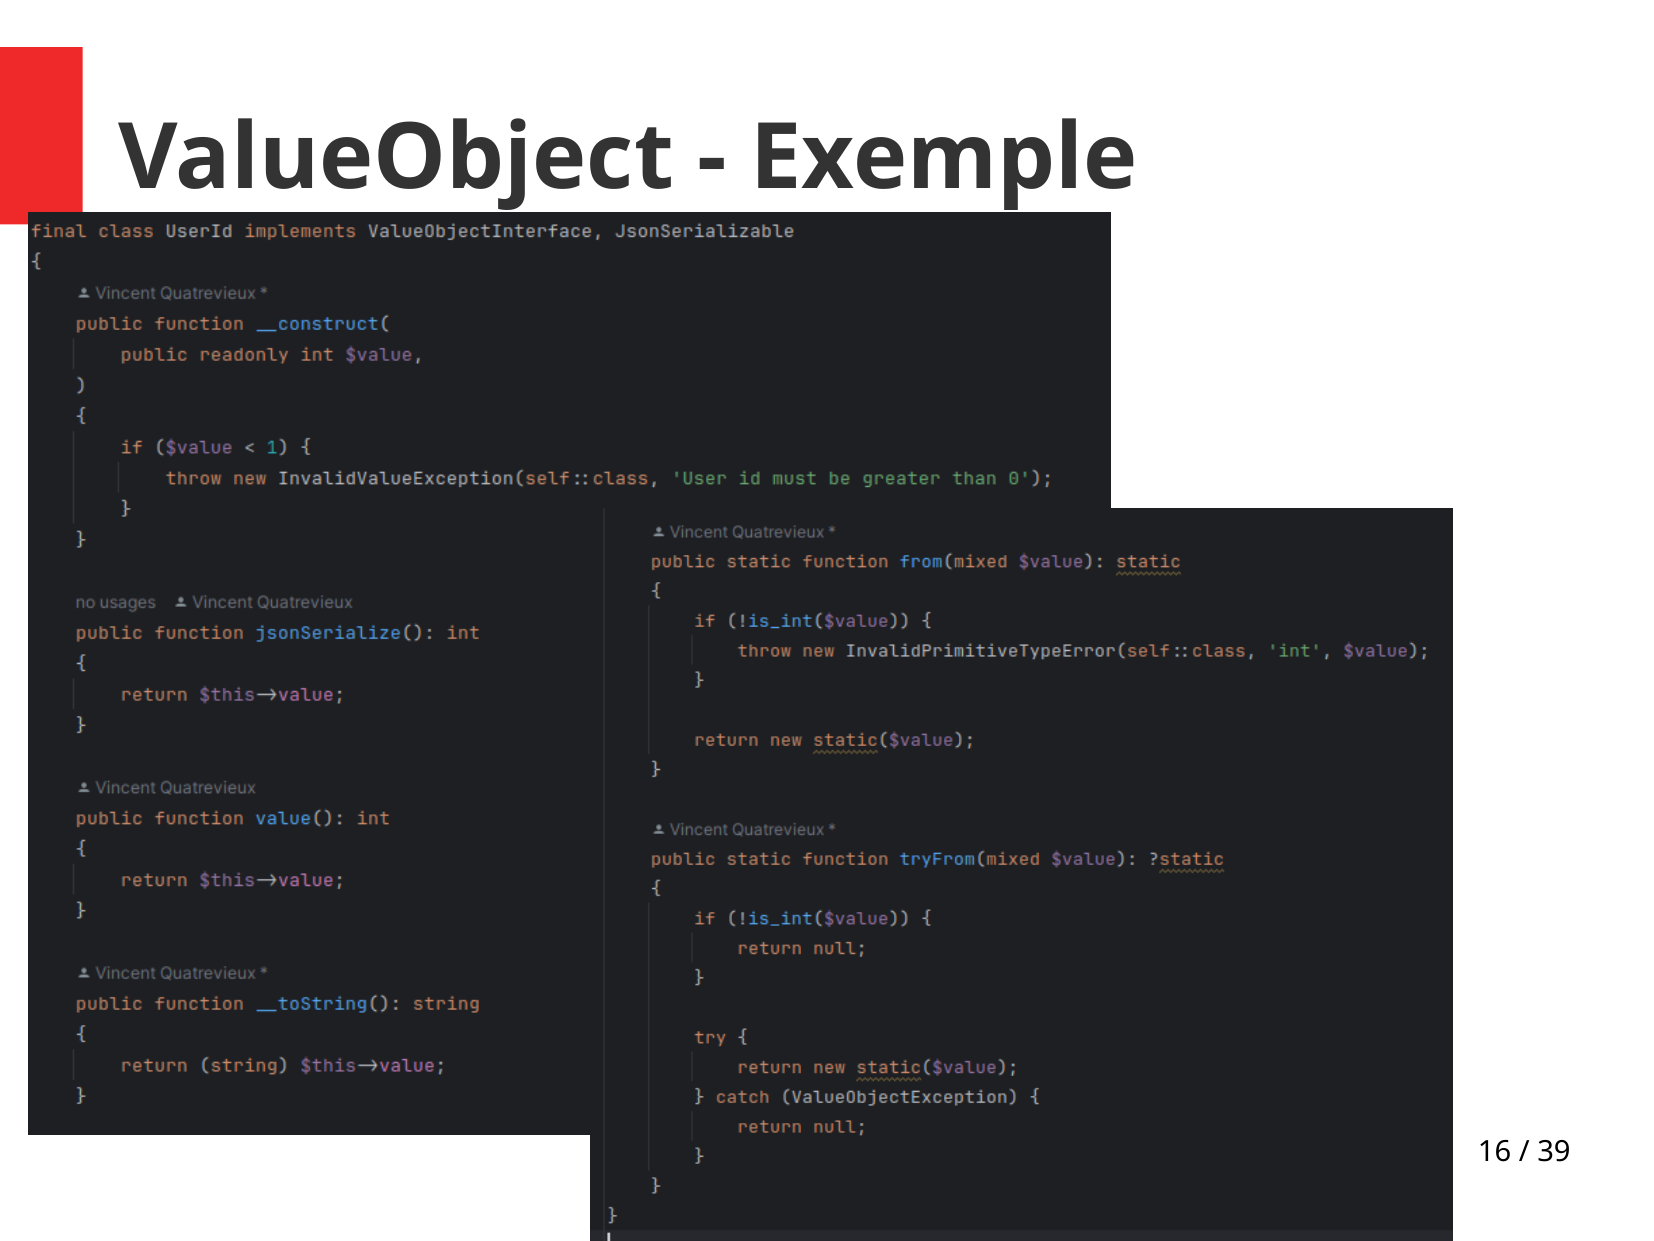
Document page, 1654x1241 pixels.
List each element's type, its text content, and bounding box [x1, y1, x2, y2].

picture [28, 212, 1453, 1241]
title ValueObject - Exemple [118, 49, 1571, 257]
